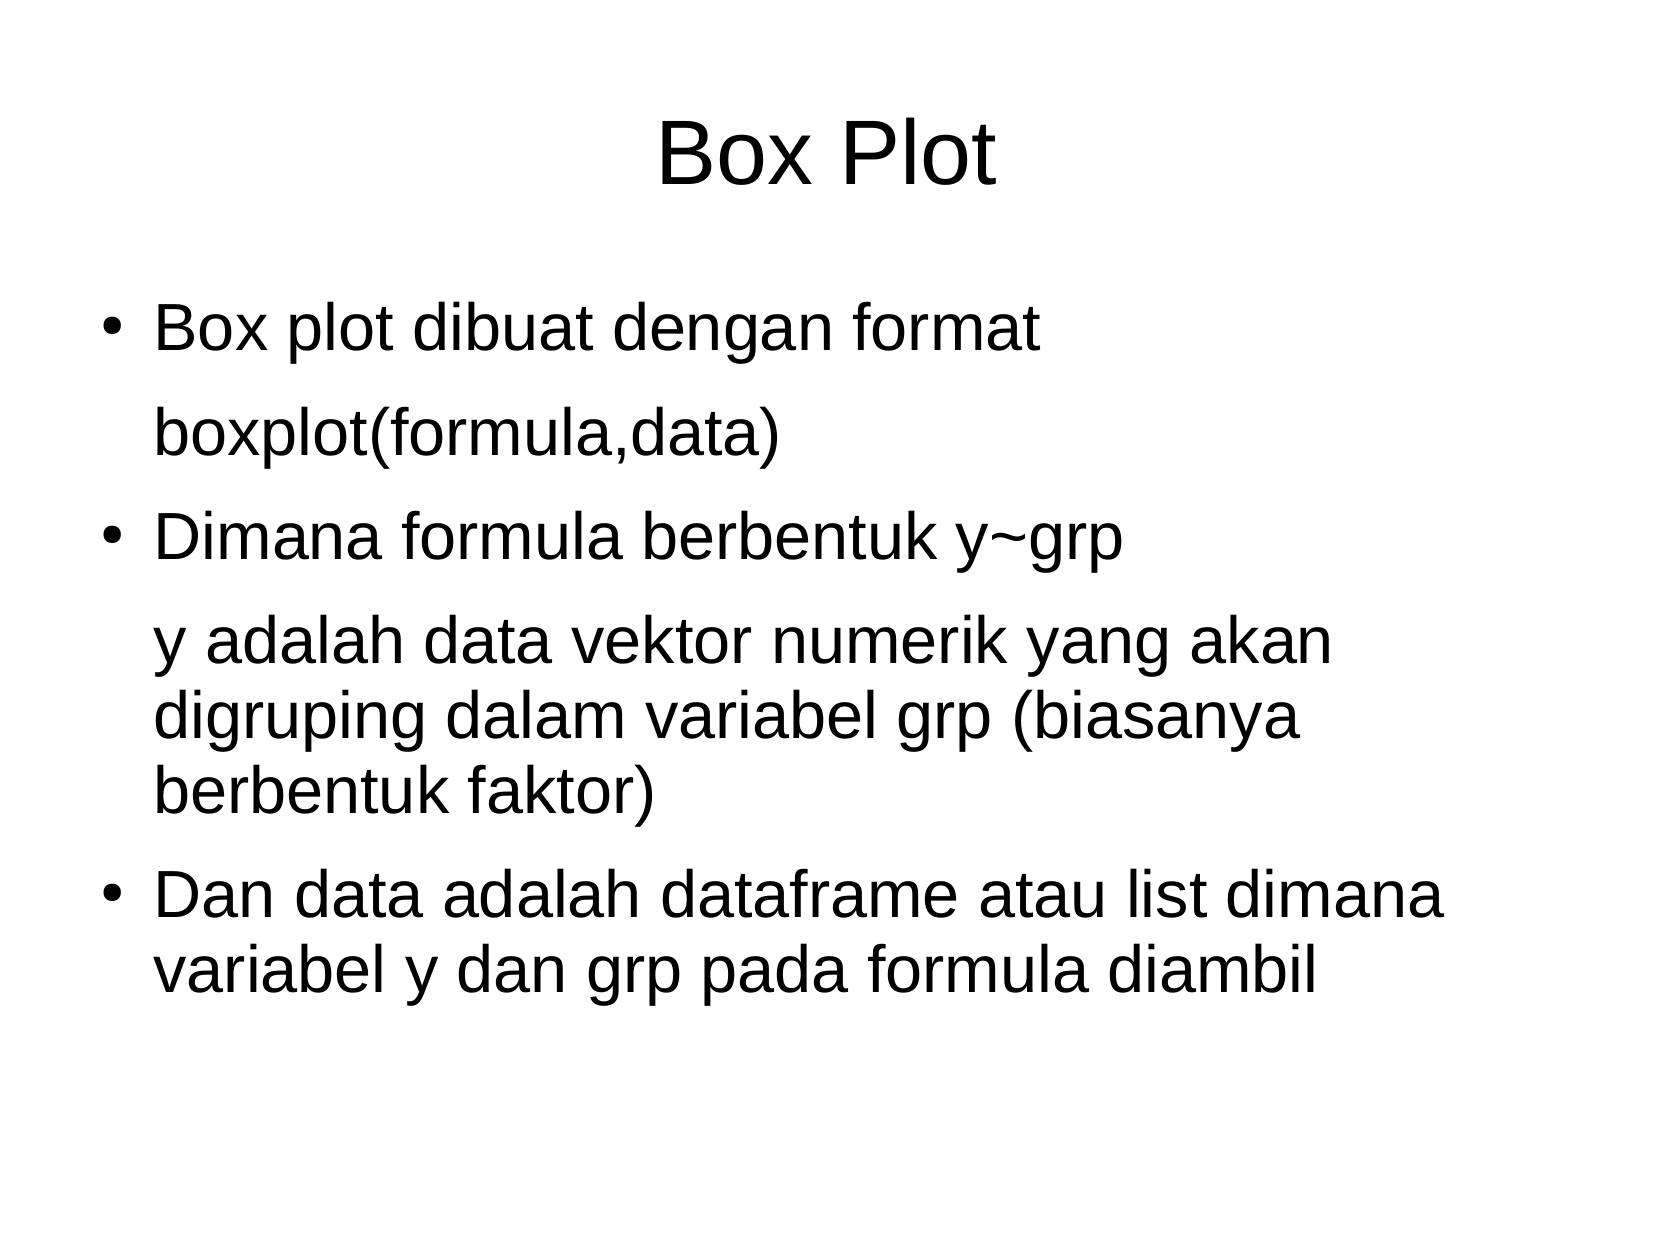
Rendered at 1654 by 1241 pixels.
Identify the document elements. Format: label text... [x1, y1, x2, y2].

list Box plot dibuat dengan format boxplot(formula,data) Dimana formula berbentuk y~grp y adalah data vektor numerik yang akan digruping dalam variabel grp (biasanya berbentuk faktor) Dan data adalah dataframe atau list dimana variabel y dan grp pada formula diambil [82, 290, 1571, 1010]
title Box Plot [82, 49, 1571, 257]
